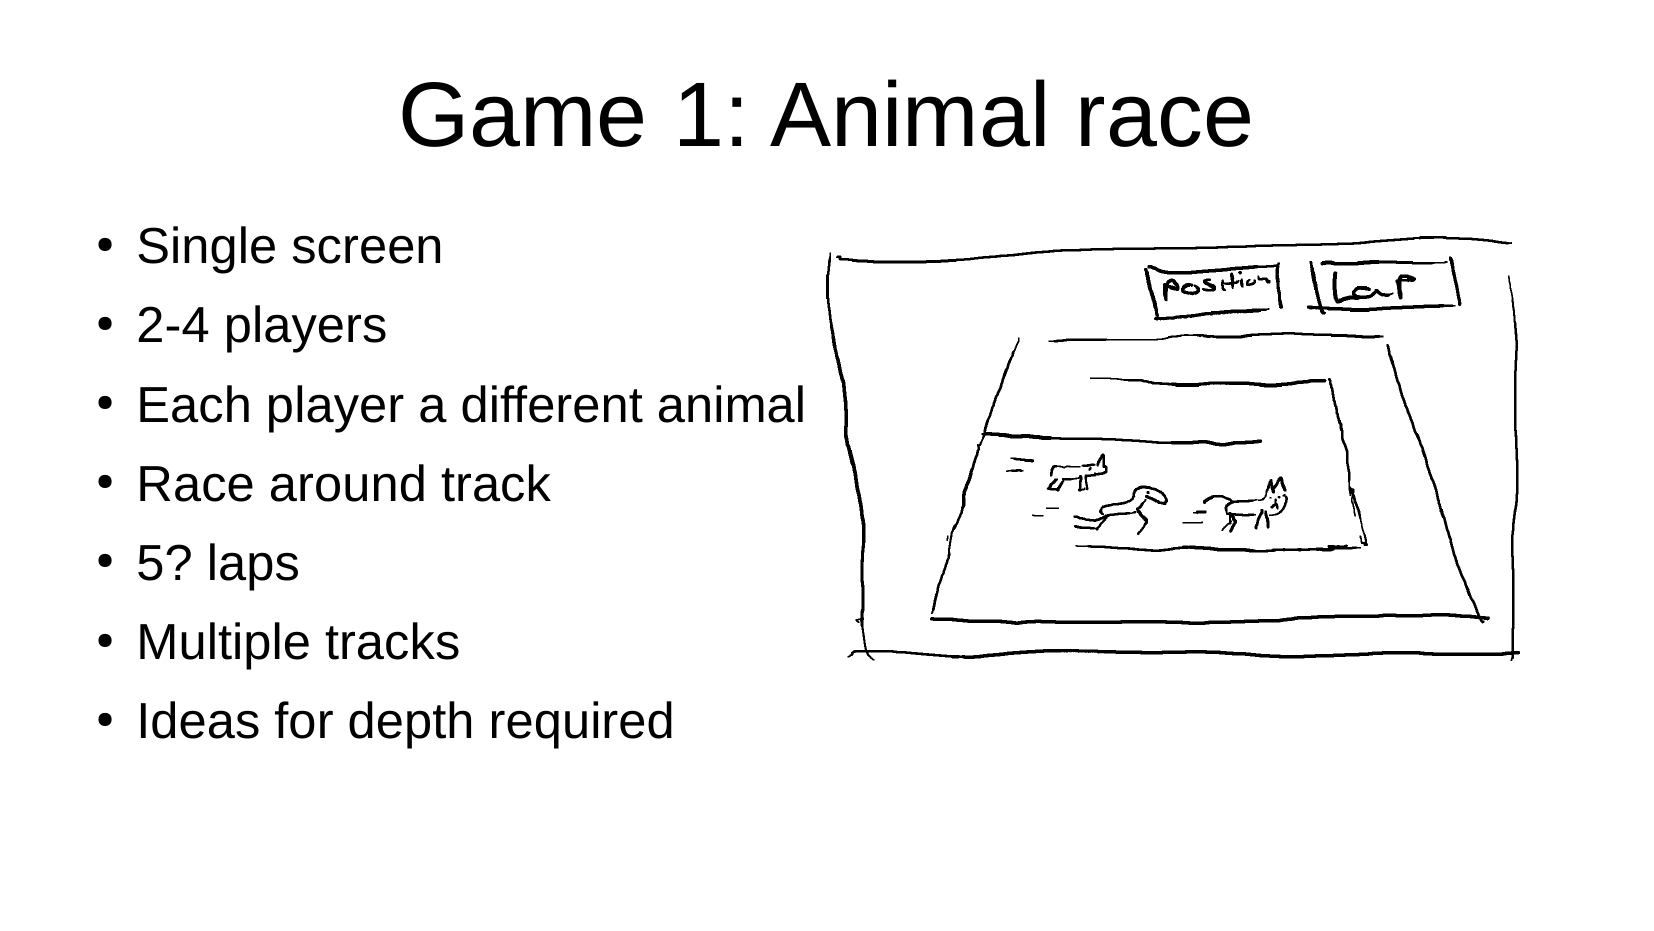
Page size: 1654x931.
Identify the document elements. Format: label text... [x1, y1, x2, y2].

title Game 1: Animal race [82, 37, 1571, 193]
list Single screen 2-4 players Each player a different animal Race around track 5? laps Multiple tracks Ideas for depth required [82, 217, 827, 758]
picture [826, 236, 1520, 661]
